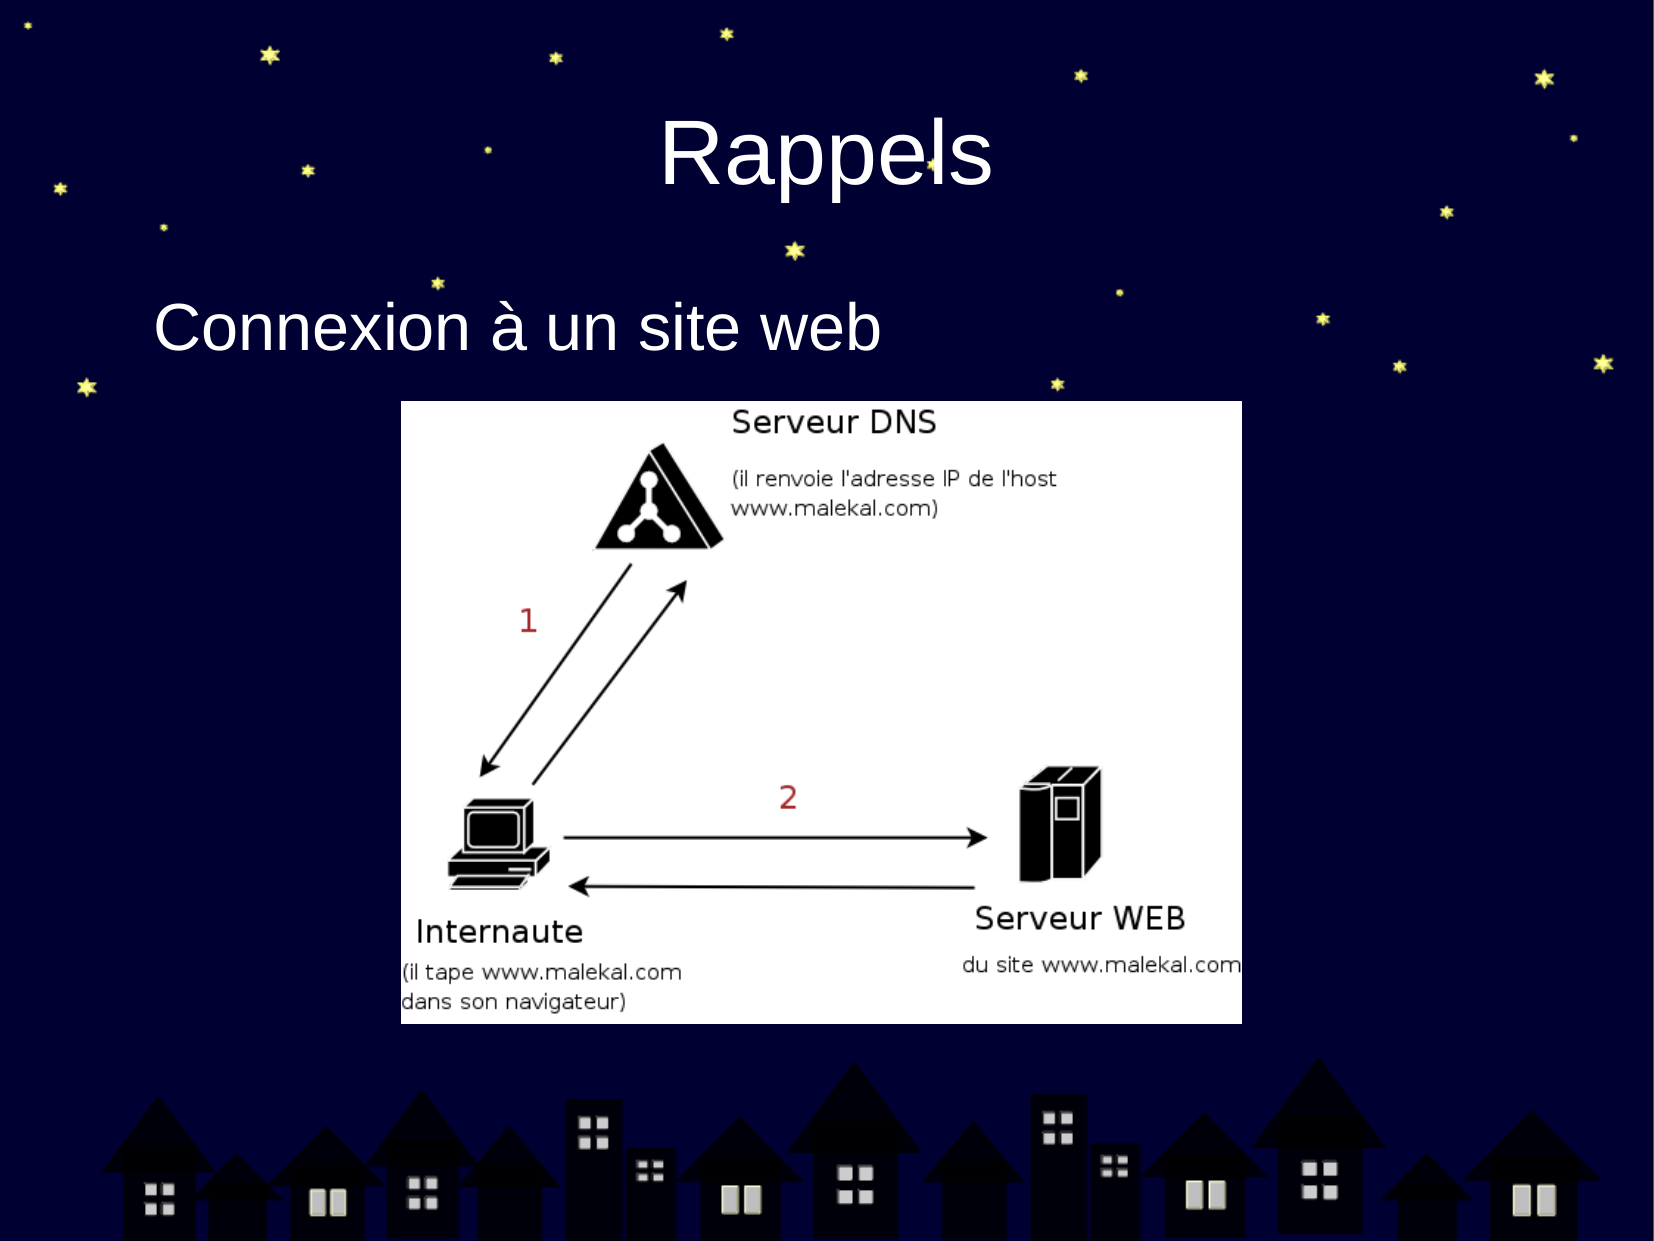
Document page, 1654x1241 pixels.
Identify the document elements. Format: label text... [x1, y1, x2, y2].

title Rappels [82, 49, 1571, 257]
list Connexion à un site web [82, 290, 1571, 1010]
picture [0, 0, 1654, 1241]
